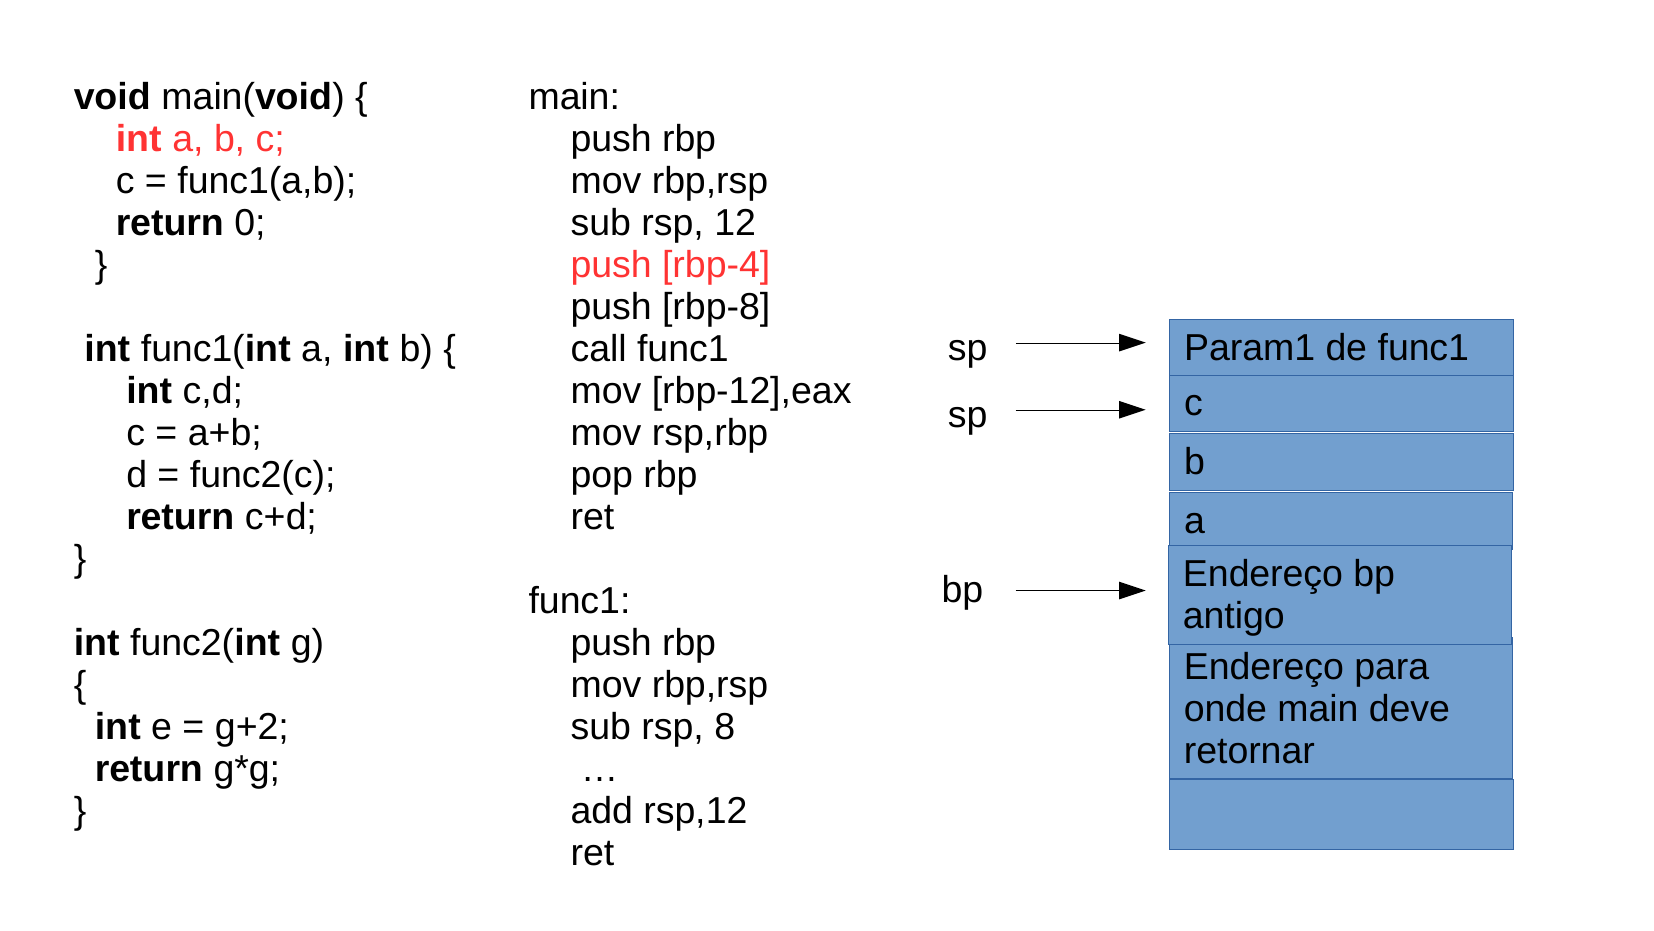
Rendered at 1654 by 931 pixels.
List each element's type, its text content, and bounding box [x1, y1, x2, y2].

text_box void main(void) { int a, b, c; c = func1(a,b); return 0; } int func1(int a, int b) { int c,d; c = a+b; d = func2(c); return c+d; } int func2(int g) { int e = g+2; return g*g; } [59, 68, 485, 839]
text_box Param1 de func1 [1169, 319, 1514, 376]
text_box c [1169, 376, 1514, 432]
text_box main: push rbp mov rbp,rsp sub rsp, 12 push [rbp-4] push [rbp-8] call func1 mov [rbp-12],eax mov rsp,rbp pop rbp ret func1: push rbp mov rbp,rsp sub rsp, 8 … add rsp,12 ret [513, 68, 939, 881]
text_box sp [939, 386, 1003, 443]
text_box Endereço bp antigo [1168, 545, 1512, 645]
text_box b [1169, 433, 1514, 491]
text_box sp [933, 319, 1003, 376]
text_box Endereço para onde main deve retornar [1169, 637, 1513, 779]
text_box [1169, 779, 1514, 837]
text_box bp [939, 561, 999, 618]
text_box a [1169, 492, 1513, 550]
